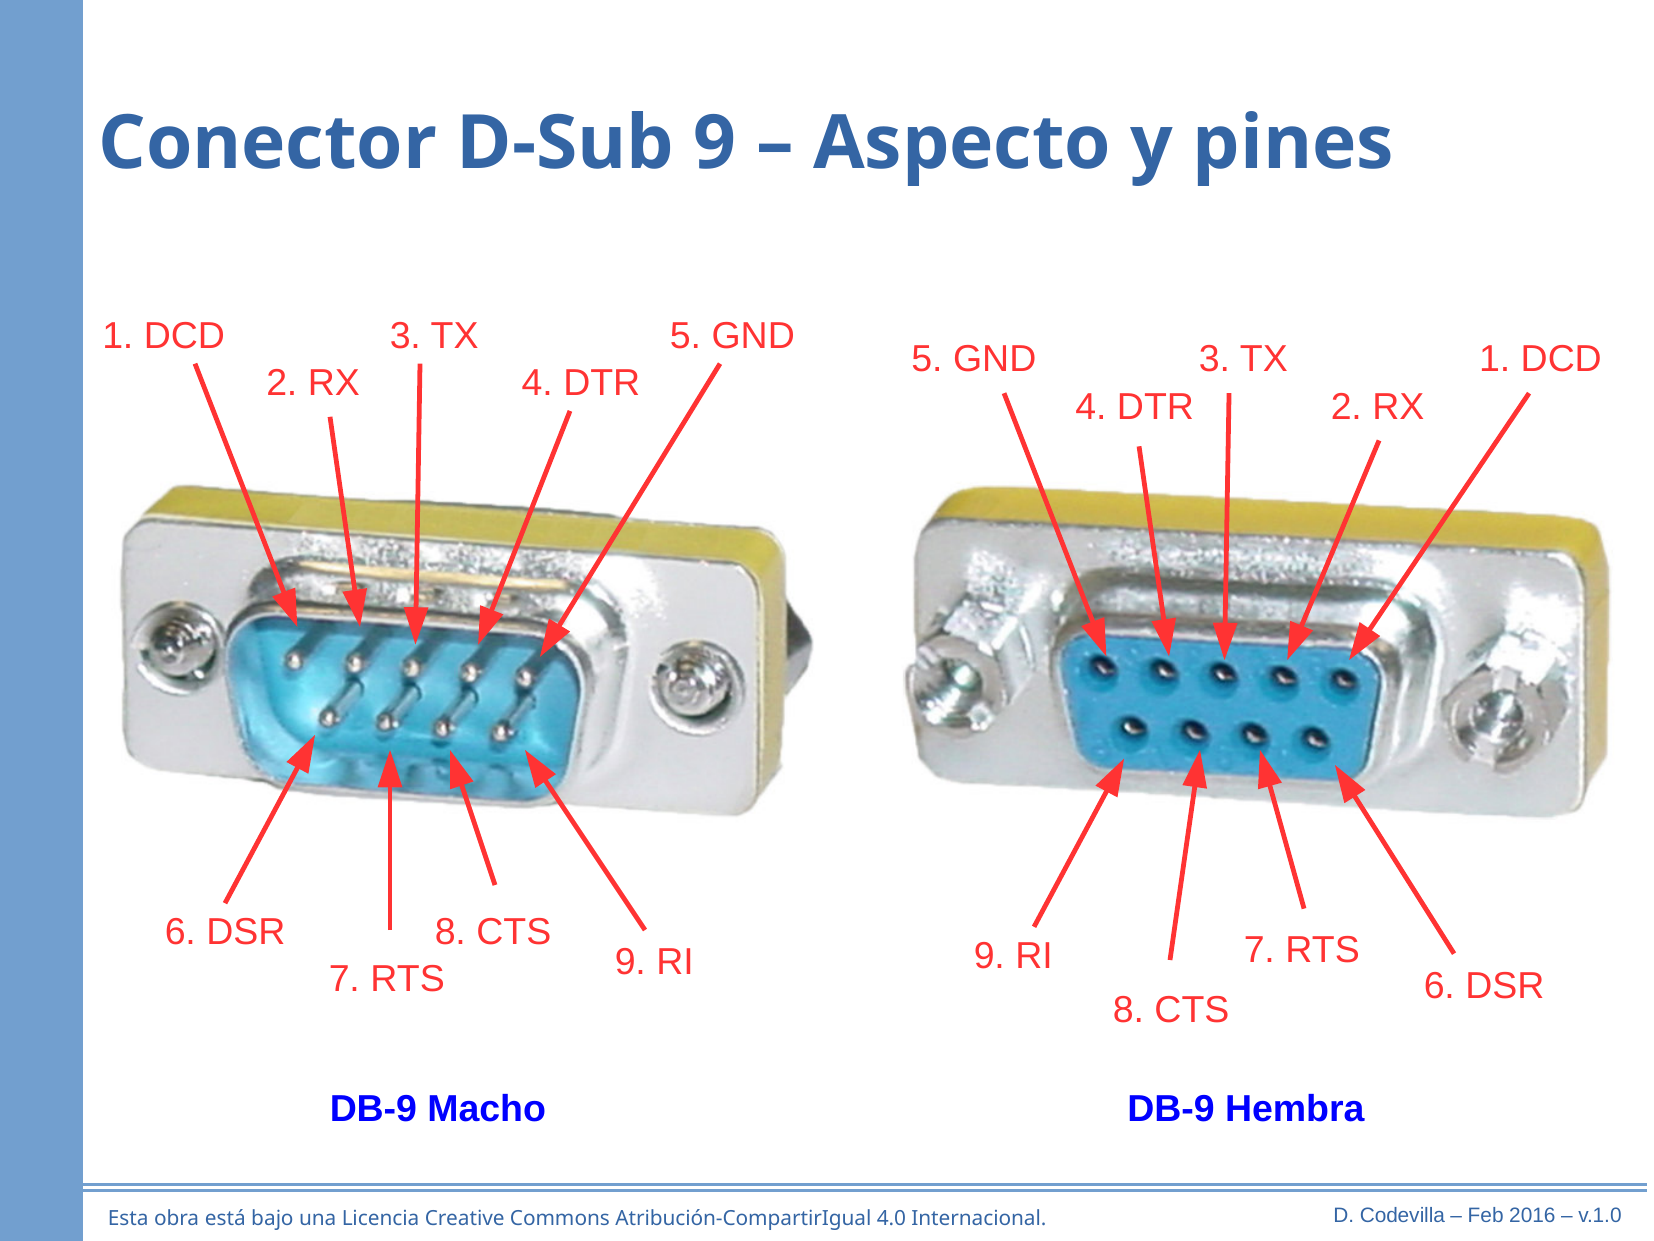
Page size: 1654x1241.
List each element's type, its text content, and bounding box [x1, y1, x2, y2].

text_box 1. DCD [1464, 330, 1617, 388]
text_box Conector D-Sub 9 – Aspecto y pines [83, 30, 1641, 133]
text_box 1. DCD [87, 306, 241, 364]
picture [92, 462, 1641, 871]
text_box 9. RI [600, 933, 709, 991]
text_box 7. RTS [313, 950, 460, 1008]
text_box 3. TX [1184, 330, 1303, 388]
text_box DB-9 Macho [315, 1080, 601, 1137]
text_box 2. RX [251, 354, 376, 411]
text_box 3. TX [375, 306, 494, 364]
text_box 8. CTS [1098, 981, 1245, 1038]
text_box DB-9 Hembra [1112, 1080, 1398, 1137]
text_box 2. RX [1316, 377, 1440, 435]
text_box 4. DTR [1060, 377, 1210, 435]
text_box 4. DTR [506, 354, 656, 411]
text_box 9. RI [959, 926, 1068, 984]
text_box 6. DSR [1409, 956, 1560, 1014]
text_box 8. CTS [420, 903, 567, 961]
text_box 5. GND [655, 306, 811, 364]
text_box 6. DSR [150, 903, 301, 961]
text_box 7. RTS [1229, 920, 1375, 978]
text_box 5. GND [896, 330, 1052, 388]
